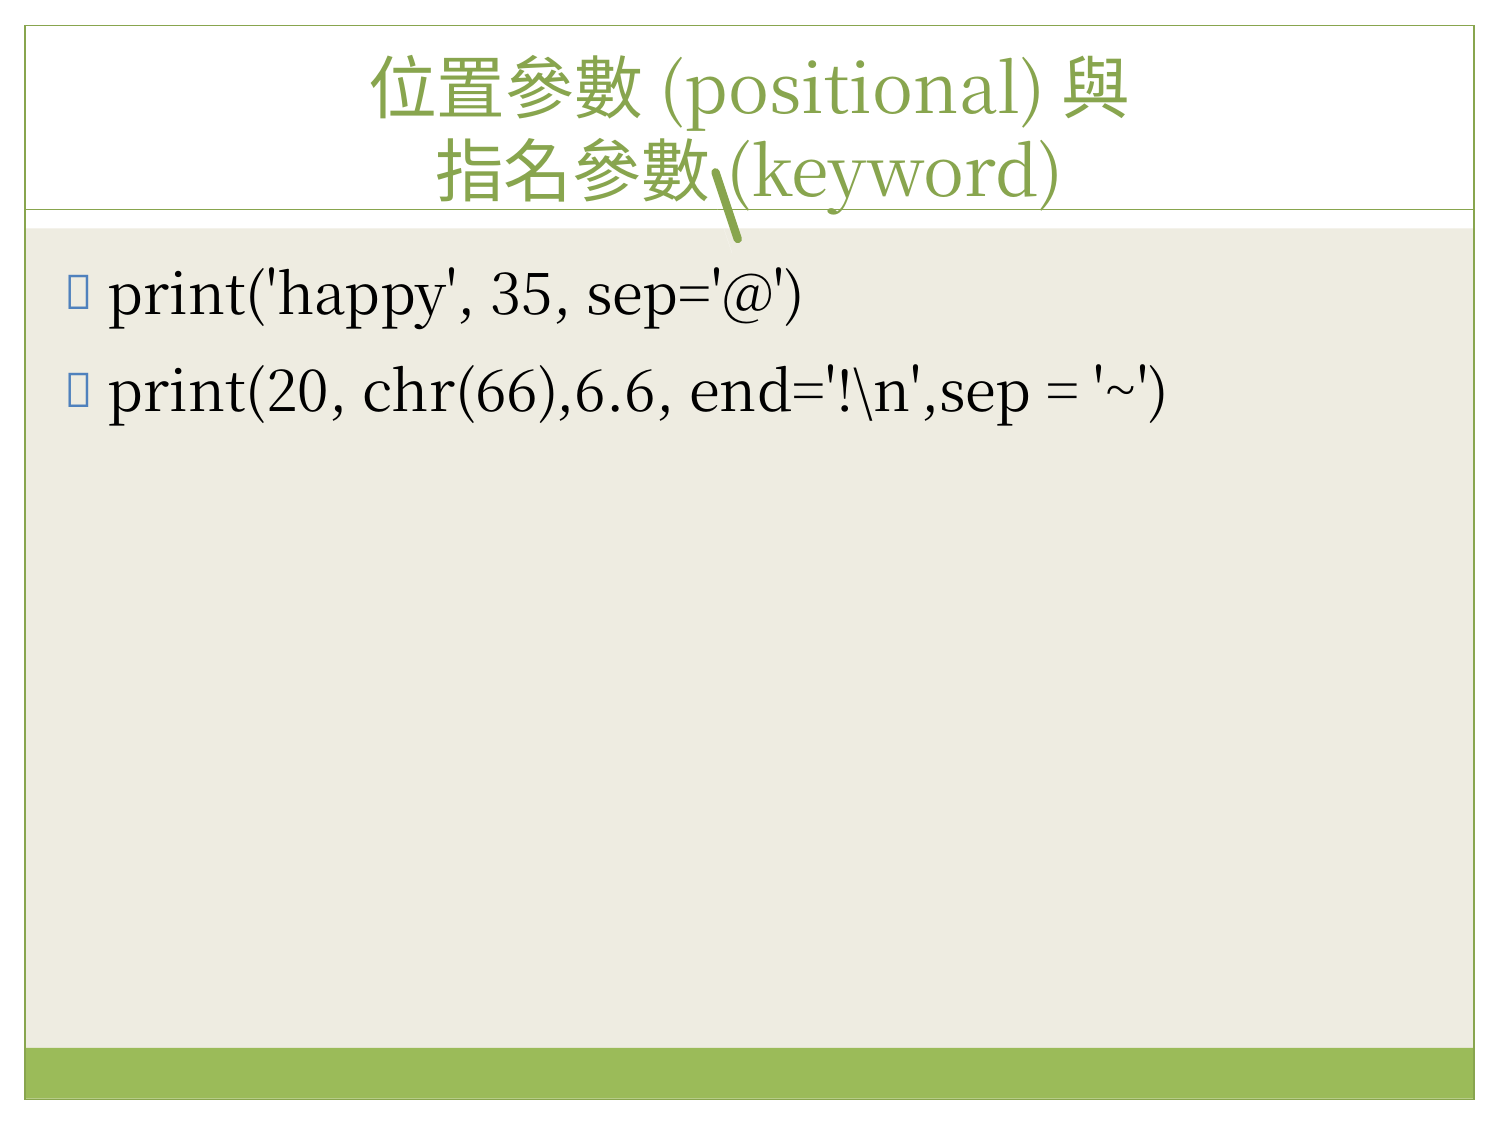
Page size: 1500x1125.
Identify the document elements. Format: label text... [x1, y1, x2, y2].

list print('happy', 35, sep='@') print(20, chr(66),6.6, end='!\n',sep = '~') [49, 250, 1445, 1047]
title 位置參數(positional)與 指名參數(keyword) [49, 37, 1450, 162]
